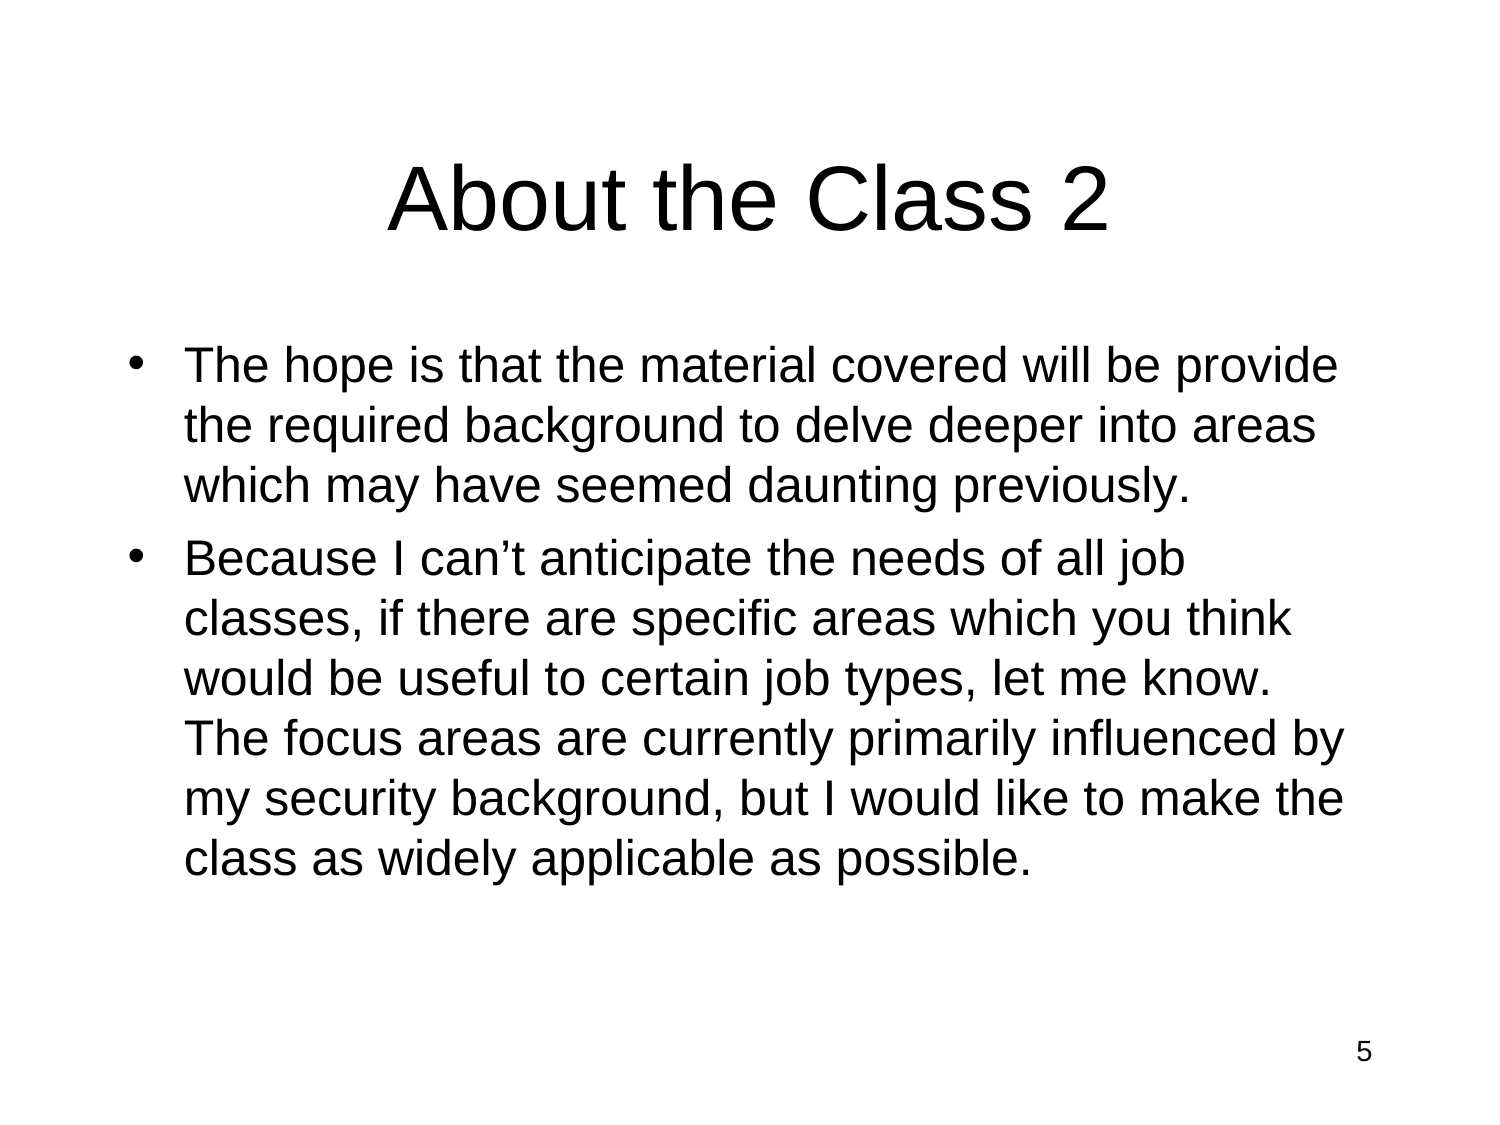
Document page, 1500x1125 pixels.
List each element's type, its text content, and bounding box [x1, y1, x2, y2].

list The hope is that the material covered will be provide the required background to delve deeper into areas which may have seemed daunting previously. Because I can’t anticipate the needs of all job classes, if there are specific areas which you think would be useful to certain job types, let me know. The focus areas are currently primarily influenced by my security background, but I would like to make the class as widely applicable as possible. [112, 324, 1388, 1001]
title About the Class 2 [112, 99, 1388, 288]
text_box <number> [1074, 1025, 1388, 1101]
